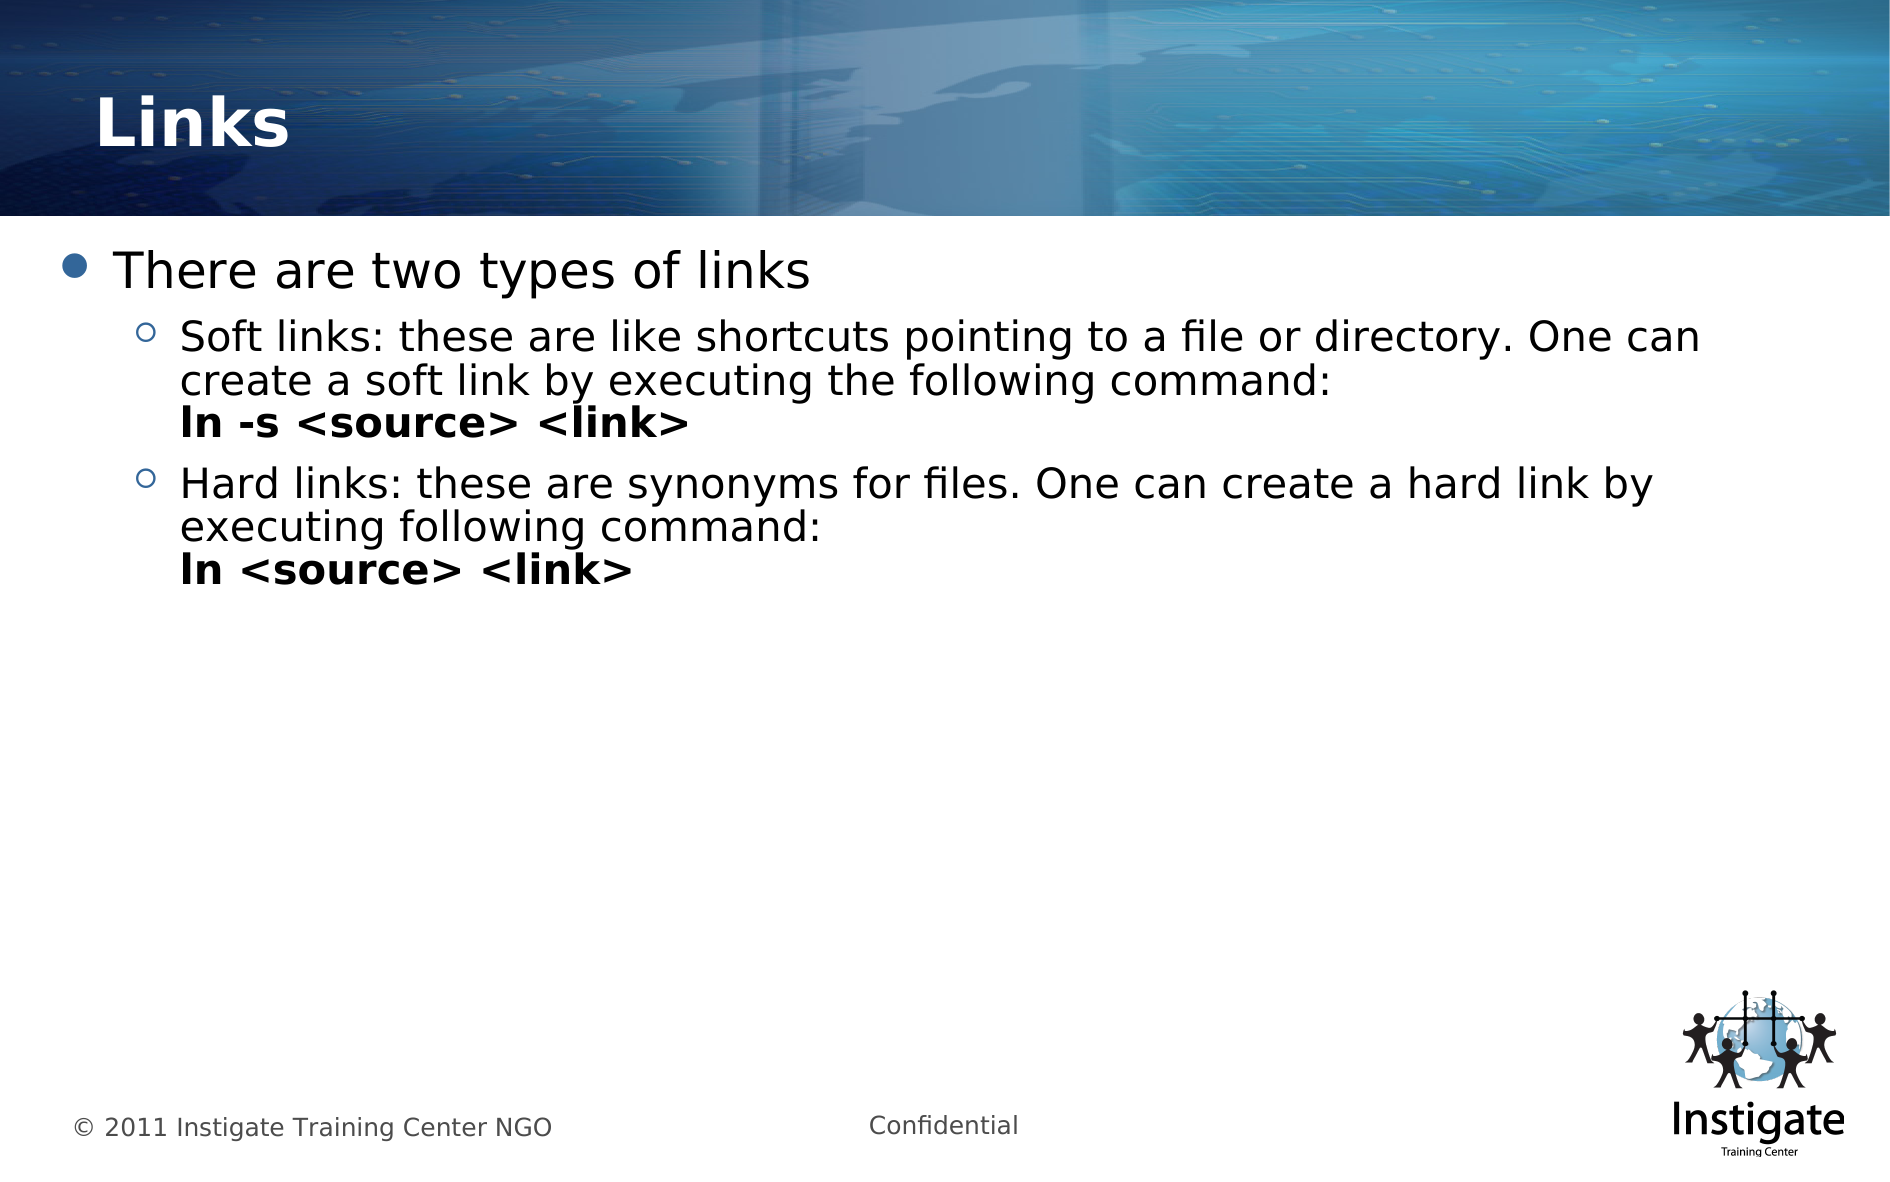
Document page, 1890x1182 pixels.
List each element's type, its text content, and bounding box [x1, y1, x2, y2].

title Links [94, 54, 1793, 210]
picture [1674, 990, 1844, 1157]
picture [0, 0, 1890, 216]
list There are two types of links Soft links: these are like shortcuts pointing to a file or directory. One can create a soft link by executing the following command: ln -s <source> <link> Hard links: these are synonyms for files. One can create a hard link by executing following command: ln <source> <link> [59, 236, 1831, 1001]
